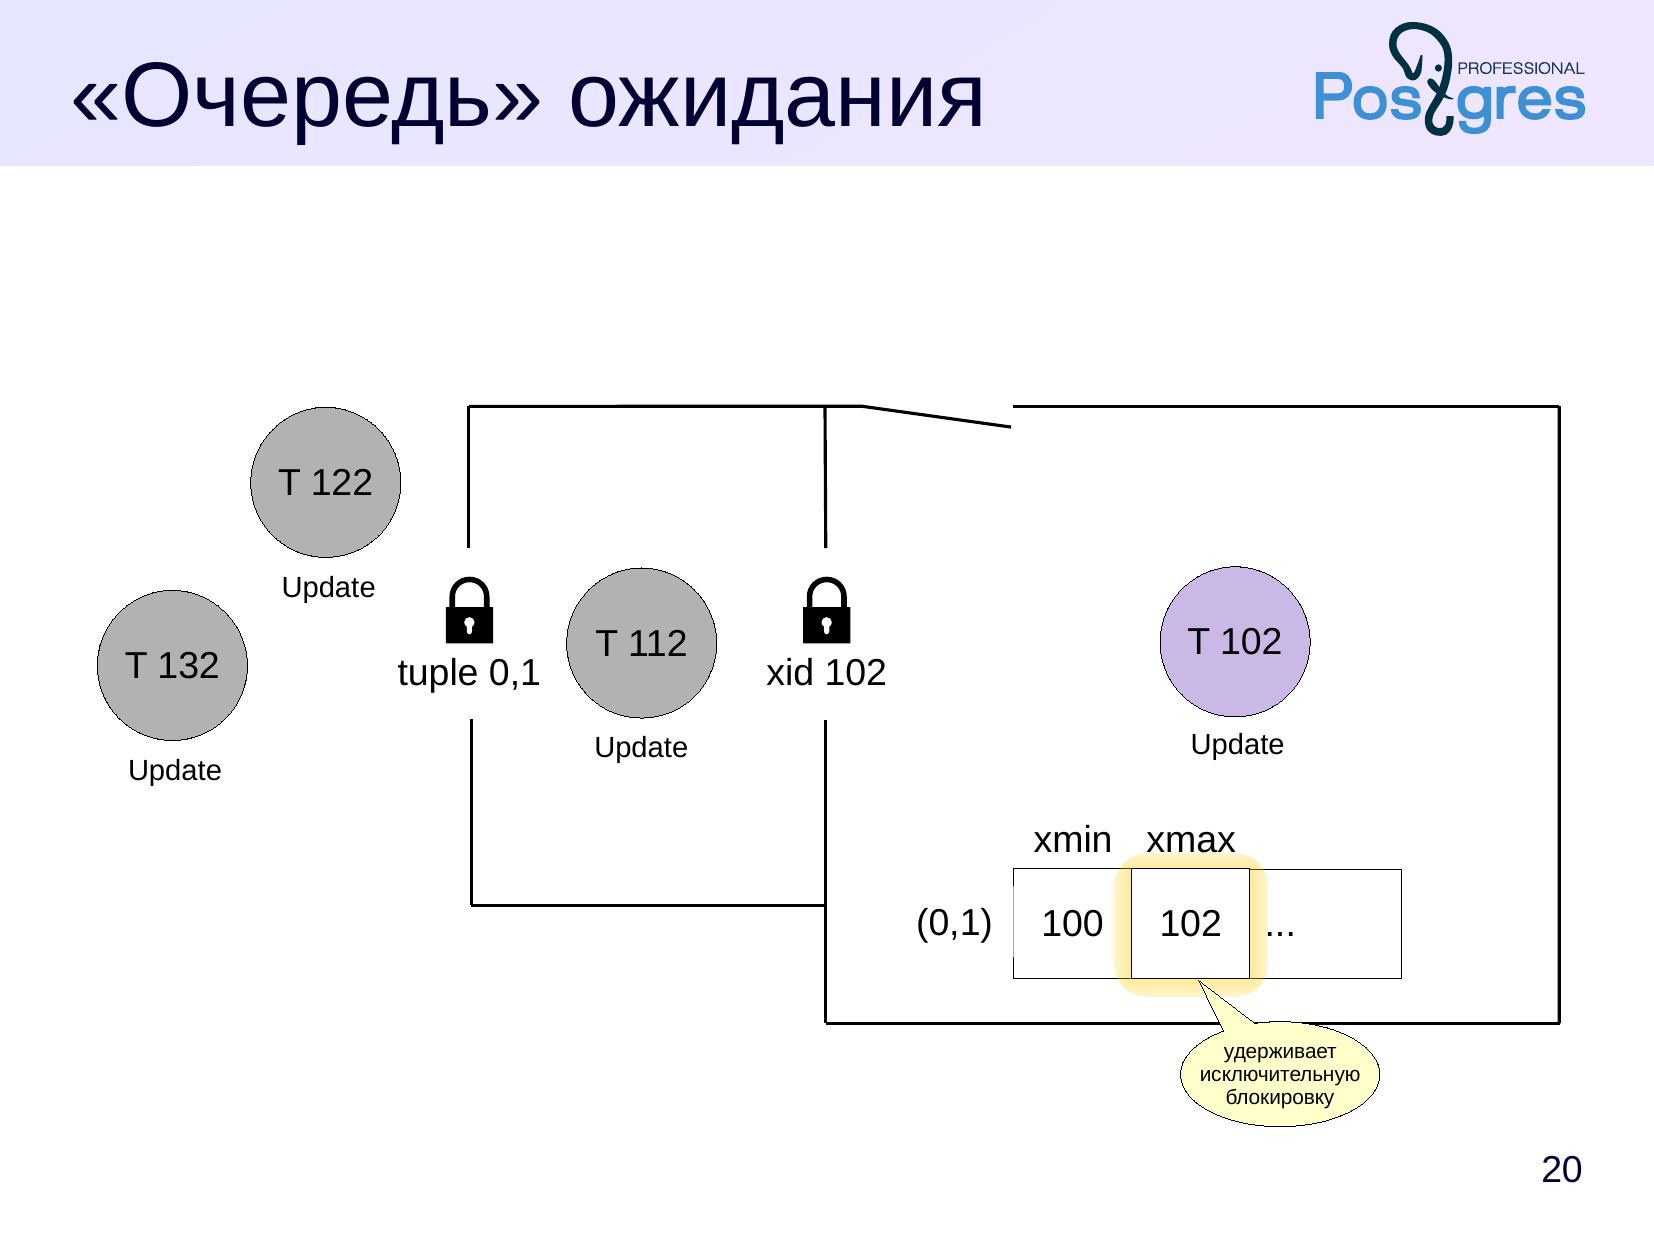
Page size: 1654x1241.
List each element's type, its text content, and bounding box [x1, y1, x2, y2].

text_box xid 102 [741, 637, 913, 708]
text_box T 102 [1160, 566, 1311, 717]
text_box удерживает исключительную блокировку [1180, 980, 1380, 1127]
text_box T 132 [97, 590, 248, 741]
text_box T 112 [566, 567, 717, 719]
text_box tuple 0,1 [401, 637, 537, 708]
picture [445, 576, 494, 637]
text_box ... [1264, 869, 1402, 979]
text_box 100 [1013, 868, 1119, 979]
text_box (0,1) [895, 886, 1014, 958]
text_box Update [579, 723, 704, 772]
text_box [464, 617, 475, 635]
text_box [821, 617, 832, 635]
text_box Update [266, 563, 391, 612]
text_box [1114, 853, 1268, 997]
text_box xmin [1014, 803, 1132, 868]
text_box T 122 [250, 407, 401, 558]
text_box 102 [1131, 868, 1250, 979]
text_box Update [1175, 720, 1300, 769]
title «Очередь» ожидания [70, 43, 1241, 147]
picture [803, 576, 851, 637]
text_box Update [113, 746, 238, 795]
text_box xmax [1132, 803, 1251, 856]
